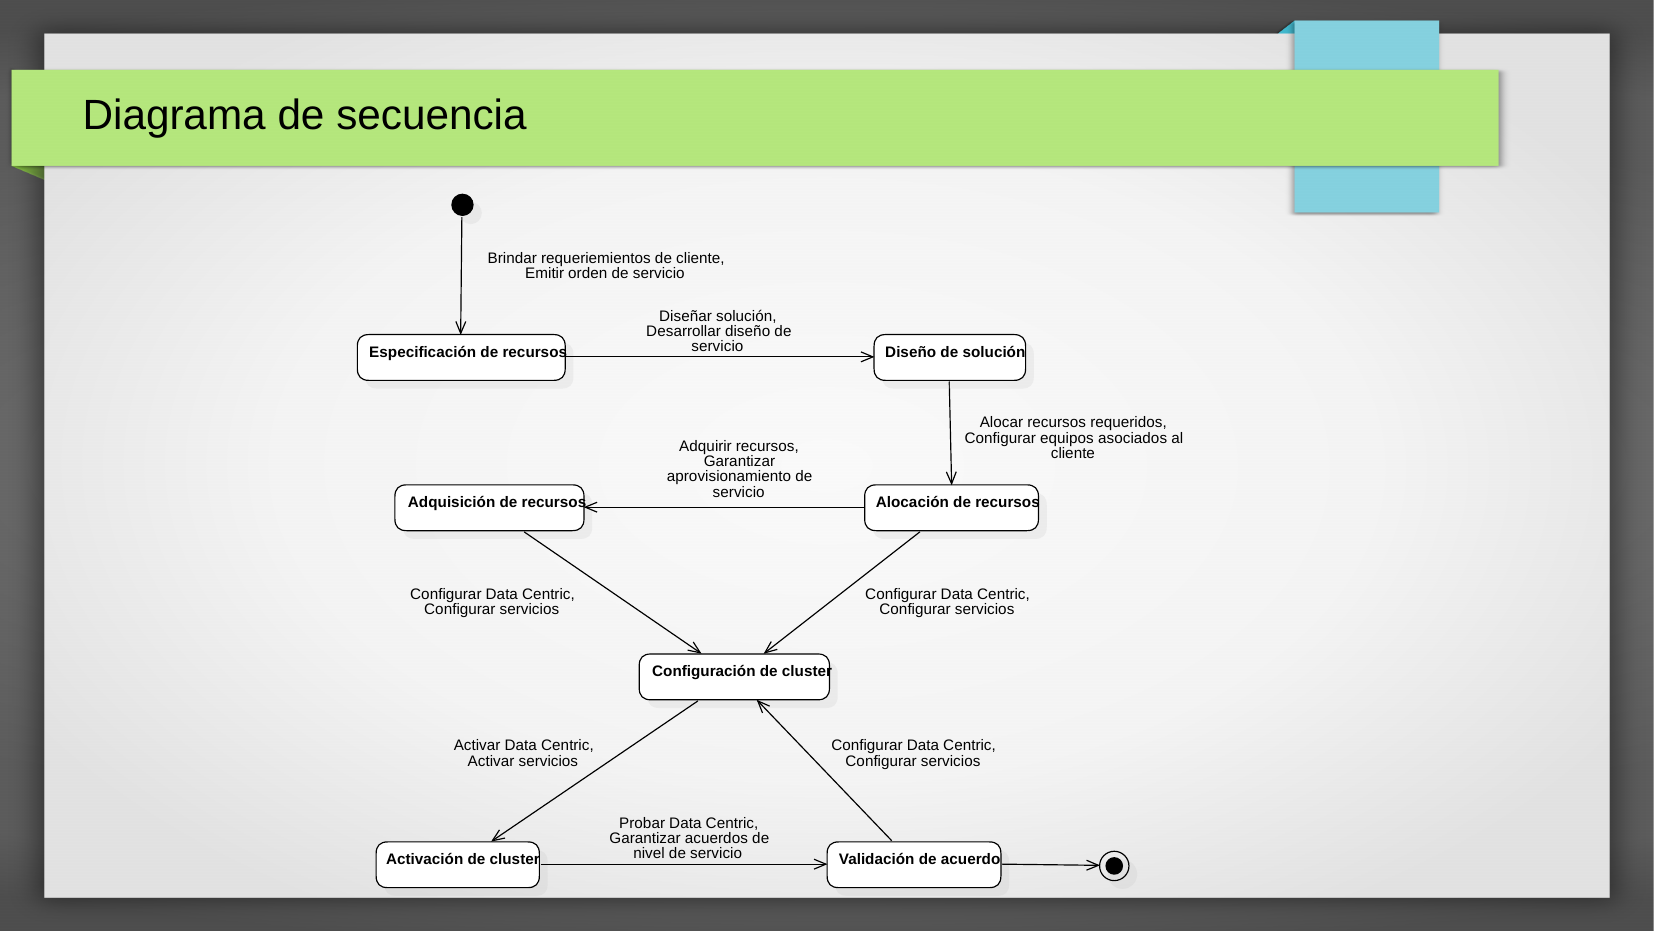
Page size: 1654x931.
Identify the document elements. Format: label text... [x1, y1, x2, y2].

title Diagrama de secuencia [82, 70, 1264, 160]
picture [0, 0, 1654, 931]
